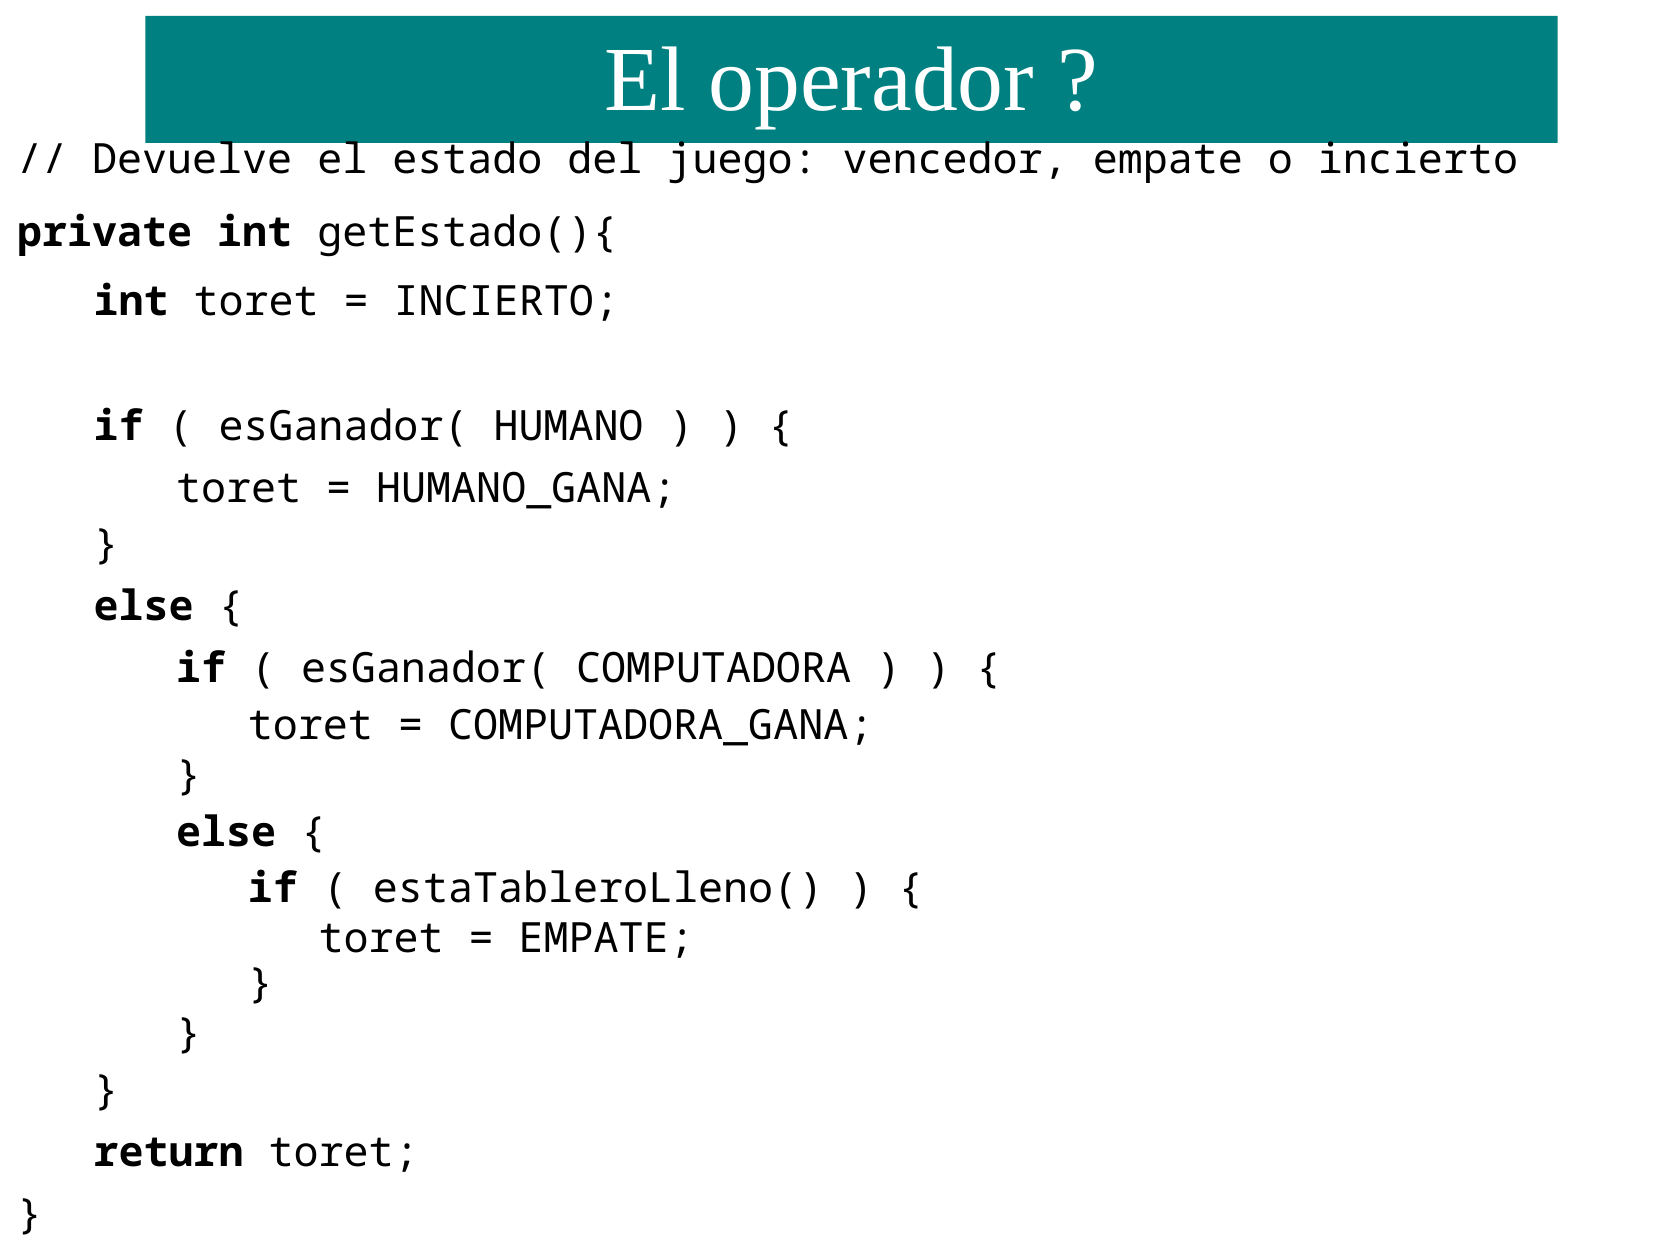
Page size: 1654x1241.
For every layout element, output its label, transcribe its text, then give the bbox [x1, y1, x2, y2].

text_box [145, 132, 1558, 142]
text_box El operador ? [145, 26, 1558, 132]
text_box // Devuelve el estado del juego: vencedor, empate o incierto private int getEstado(){ int toret = INCIERTO; if ( esGanador( HUMANO ) ) { toret = HUMANO_GANA; } else { if ( esGanador( COMPUTADORA ) ) { toret = COMPUTADORA_GANA; } else { if ( estaTableroLleno() ) { toret = EMPATE; } } } return toret; } [0, 142, 1654, 1237]
text_box [145, 15, 1558, 26]
